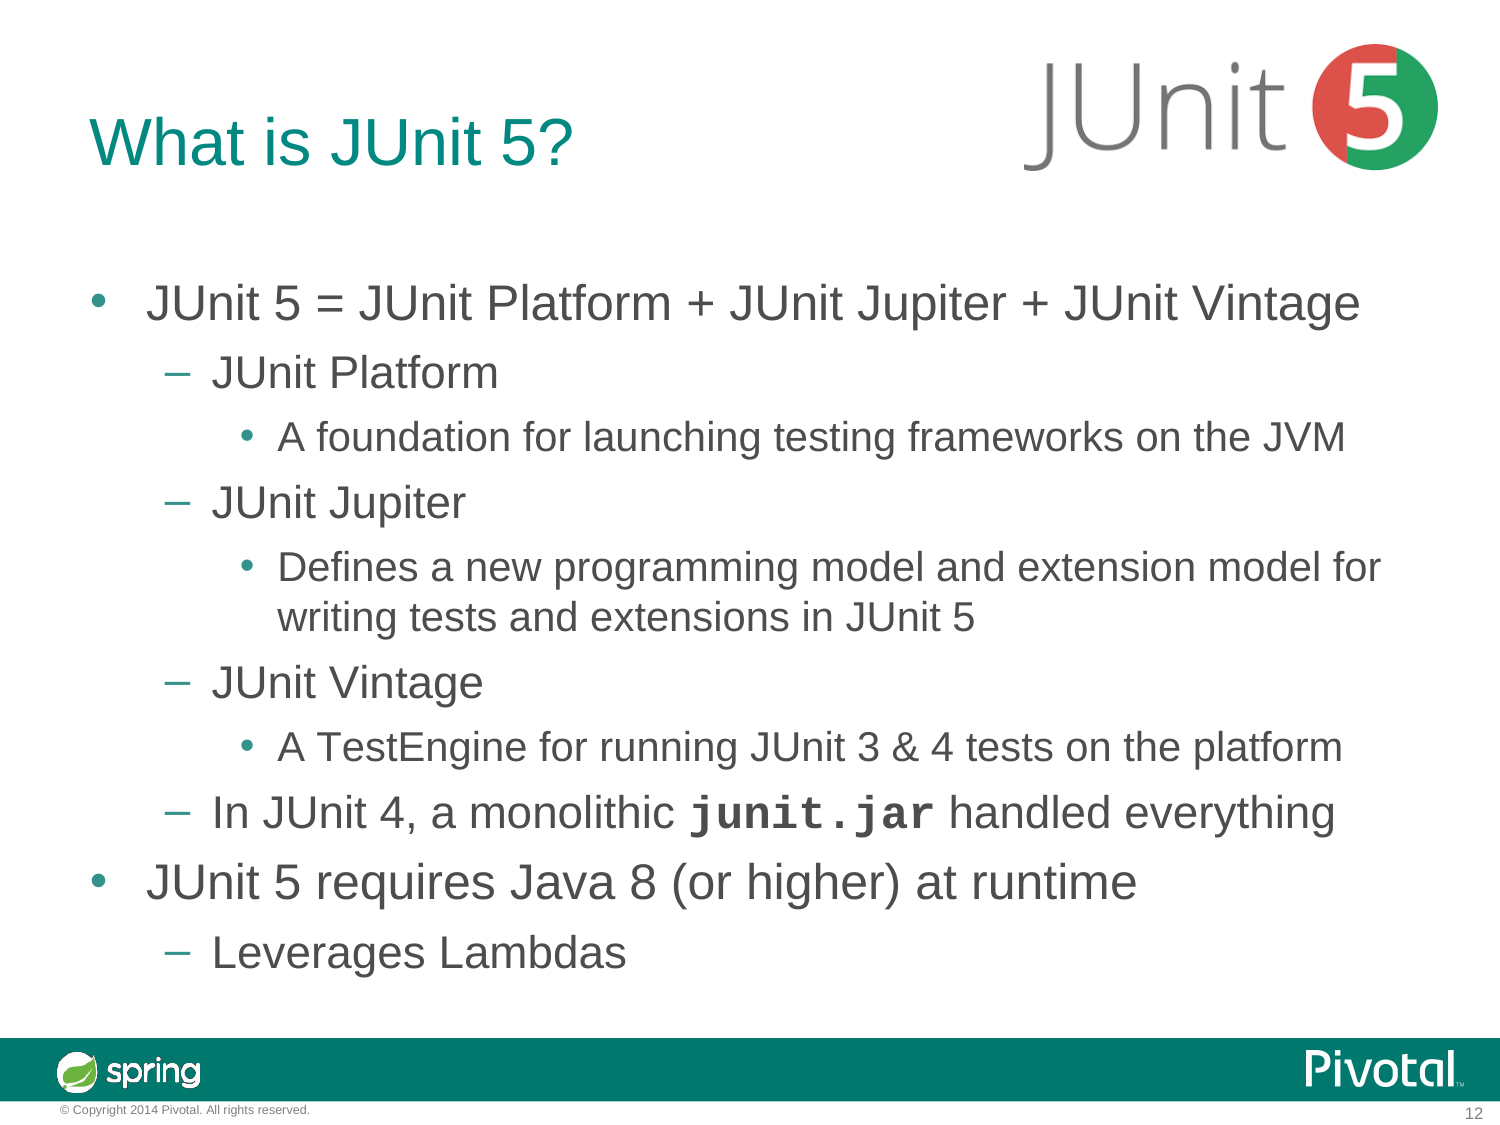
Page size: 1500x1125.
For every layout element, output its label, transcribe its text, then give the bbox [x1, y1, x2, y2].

picture [32, 1041, 210, 1103]
title What is JUnit 5? [75, 45, 1426, 233]
picture [1306, 1050, 1464, 1087]
list JUnit 5 = JUnit Platform + JUnit Jupiter + JUnit Vintage JUnit Platform A foundation for launching testing frameworks on the JVM JUnit Jupiter Defines a new programming model and extension model for writing tests and extensions in JUnit 5 JUnit Vintage A TestEngine for running JUnit 3 & 4 tests on the platform In JUnit 4, a monolithic junit.jar handled everything JUnit 5 requires Java 8 (or higher) at runtime Leverages Lambdas [75, 262, 1426, 1058]
picture [1024, 44, 1438, 171]
